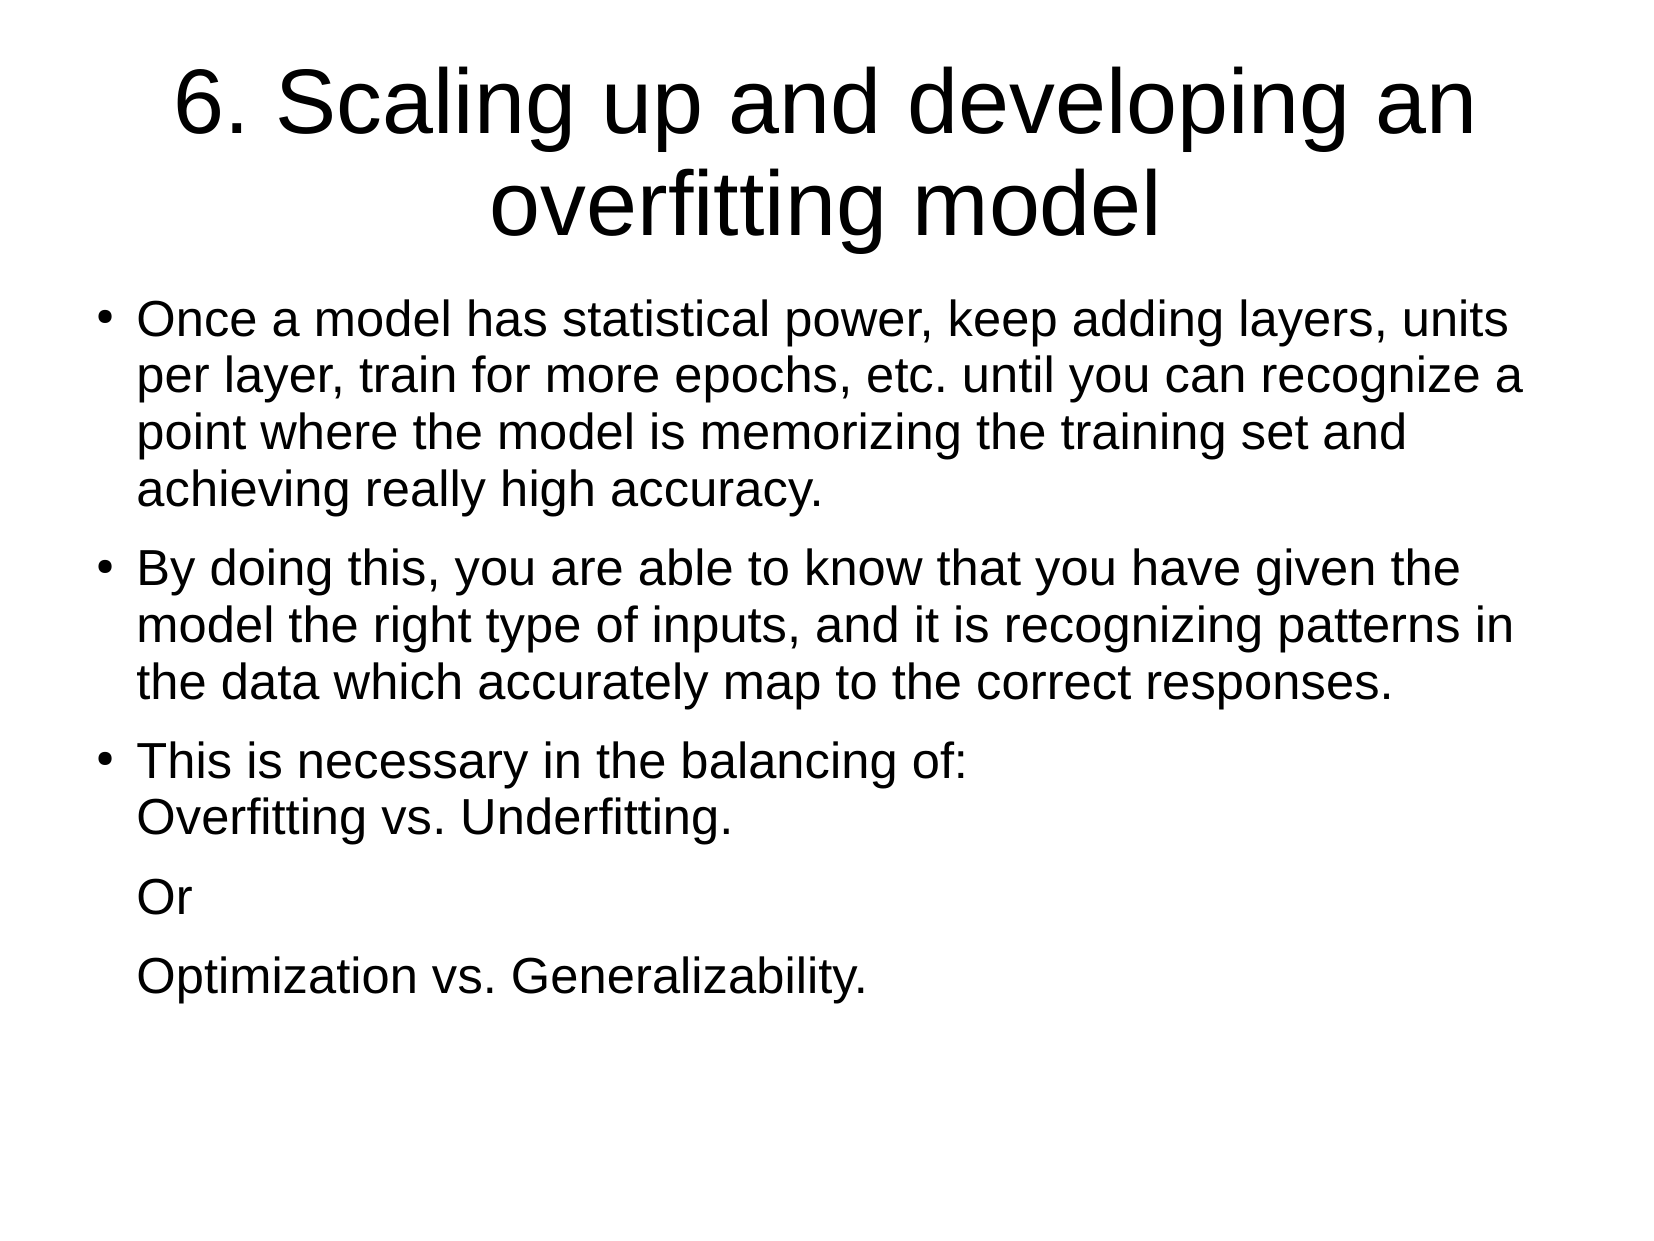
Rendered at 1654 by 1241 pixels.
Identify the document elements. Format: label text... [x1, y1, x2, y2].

list Once a model has statistical power, keep adding layers, units per layer, train for more epochs, etc. until you can recognize a point where the model is memorizing the training set and achieving really high accuracy. By doing this, you are able to know that you have given the model the right type of inputs, and it is recognizing patterns in the data which accurately map to the correct responses. This is necessary in the balancing of: Overfitting vs. Underfitting. Or Optimization vs. Generalizability. [82, 290, 1571, 1010]
title 6. Scaling up and developing an overfitting model [82, 49, 1571, 257]
